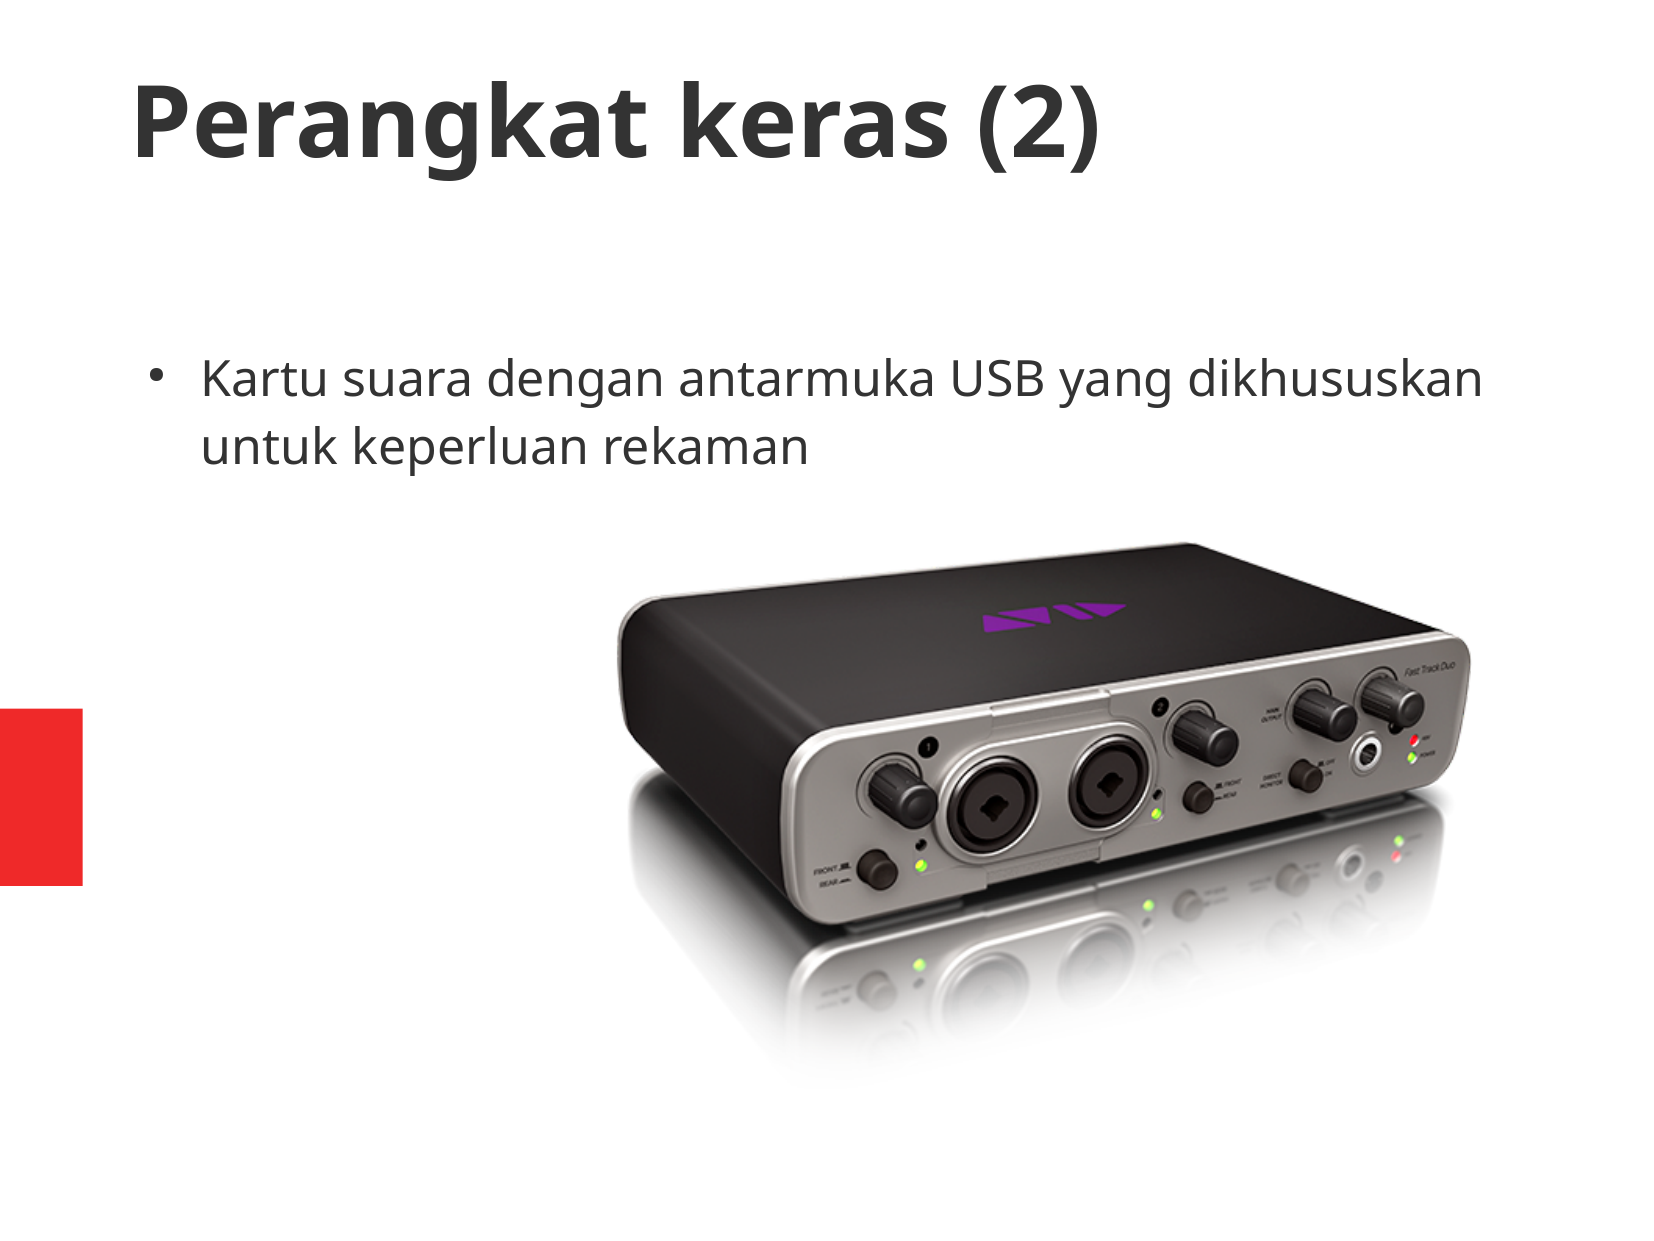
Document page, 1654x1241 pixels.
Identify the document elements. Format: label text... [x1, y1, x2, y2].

list Kartu suara dengan antarmuka USB yang dikhususkan untuk keperluan rekaman [129, 342, 1536, 1062]
picture [614, 537, 1474, 1093]
title Perangkat keras (2) [129, 0, 1536, 237]
